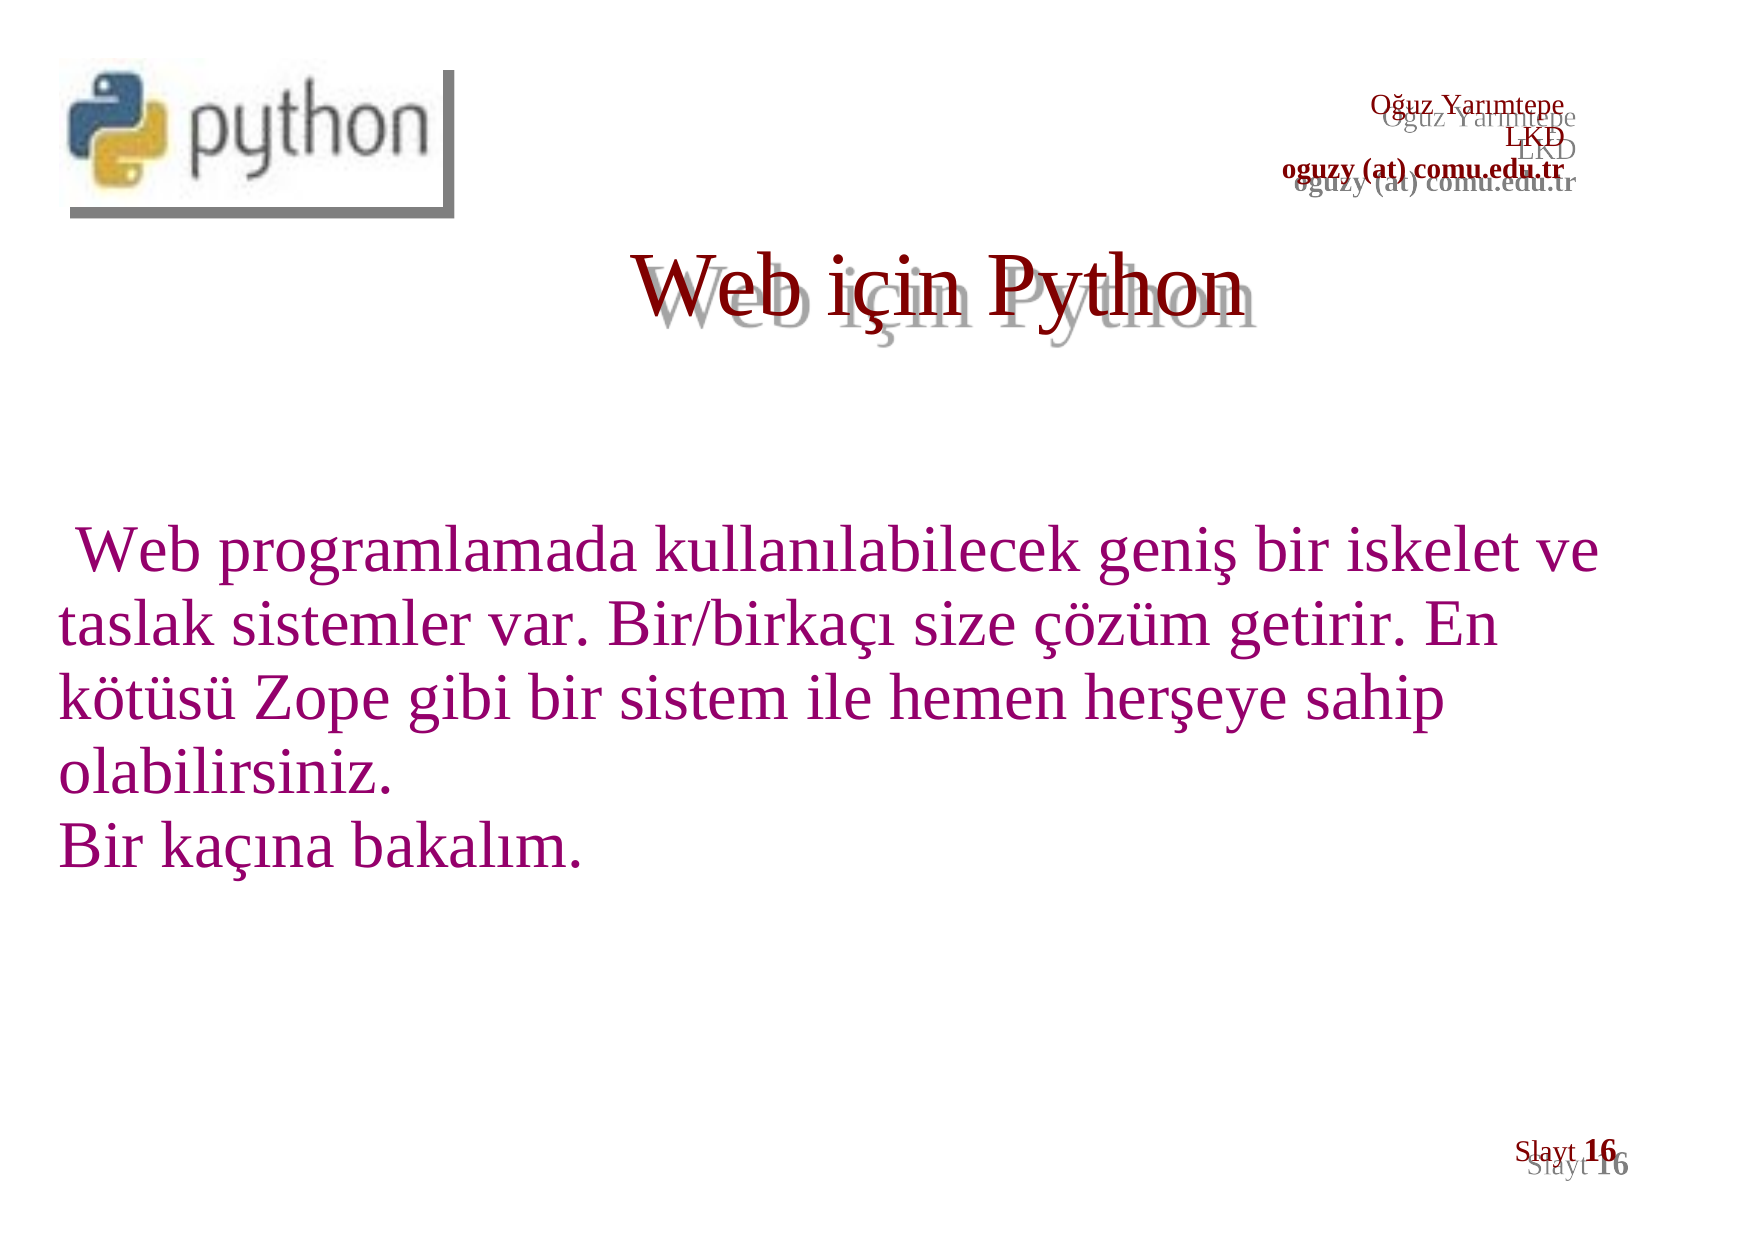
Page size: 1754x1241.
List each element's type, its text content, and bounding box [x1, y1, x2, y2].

subtitle Web programlamada kullanılabilecek geniş bir iskelet ve taslak sistemler var. Bir/birkaçı size çözüm getirir. En kötüsü Zope gibi bir sistem ile hemen herşeye sahip olabilirsiniz. Bir kaçına bakalım. [59, 360, 1695, 1034]
title Web için Python [194, 214, 1684, 355]
picture [59, 58, 443, 207]
